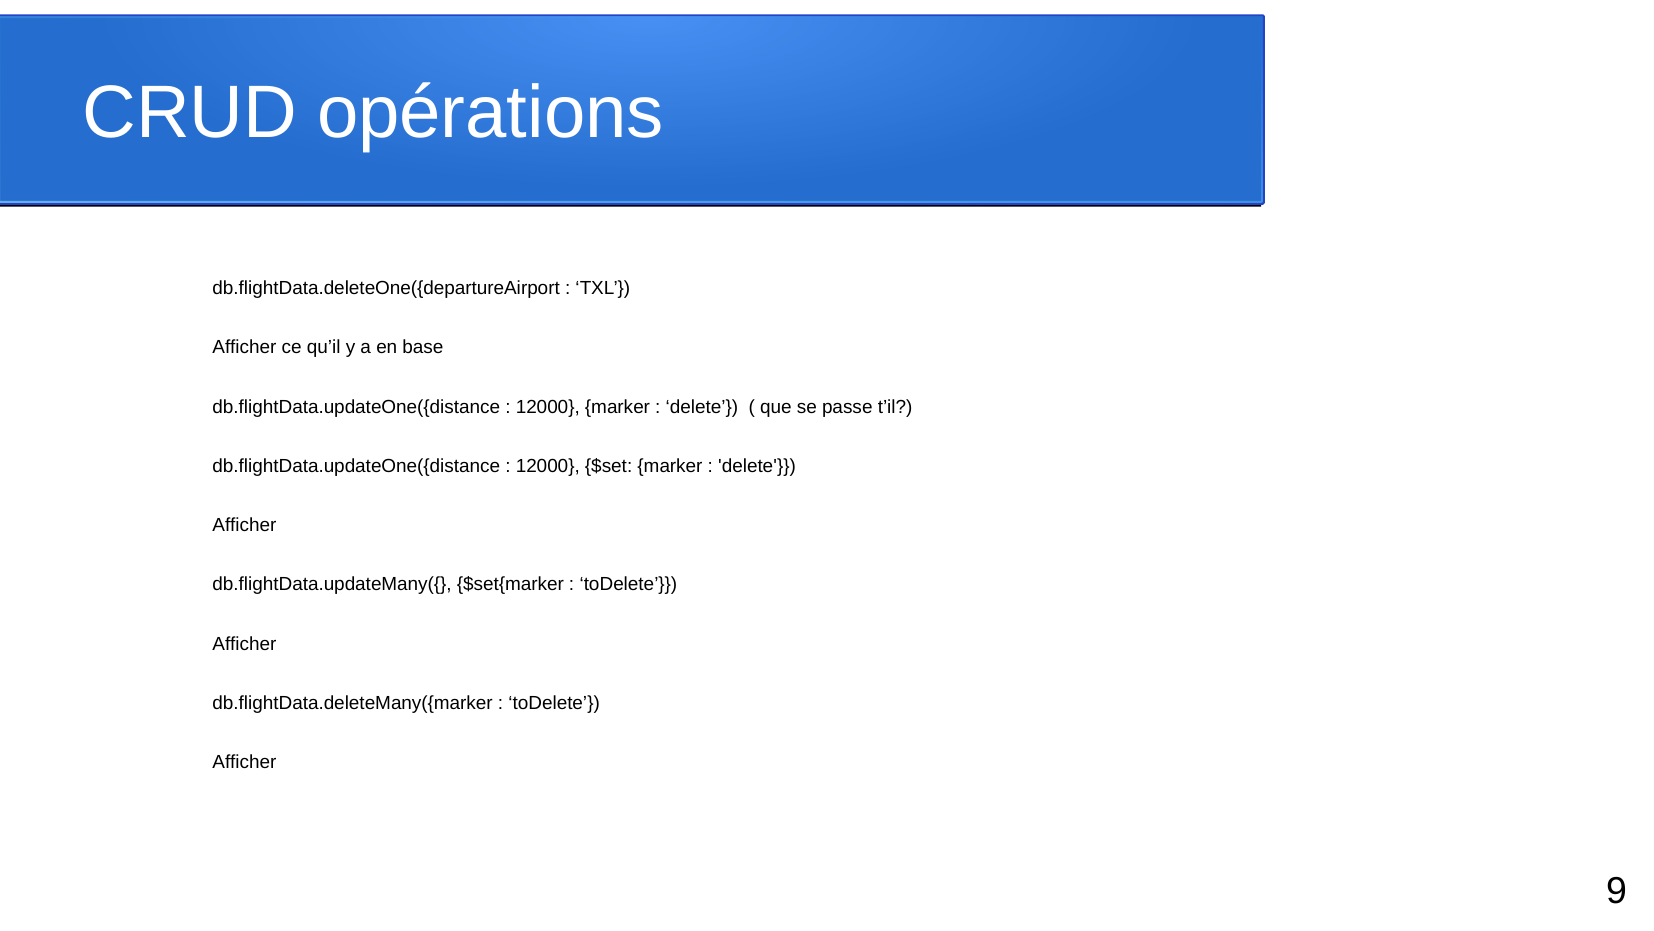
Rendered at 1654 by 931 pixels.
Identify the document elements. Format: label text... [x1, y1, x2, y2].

text_box 9 [1591, 862, 1642, 920]
title CRUD opérations [82, 35, 1235, 189]
list db.flightData.deleteOne({departureAirport : ‘TXL’}) Afficher ce qu’il y a en base db.flightData.updateOne({distance : 12000}, {marker : ‘delete’}) ( que se passe t’il?) db.flightData.updateOne({distance : 12000}, {$set: {marker : 'delete'}}) Afficher db.flightData.updateMany({}, {$set{marker : ‘toDelete’}}) Afficher db.flightData.deleteMany({marker : ‘toDelete’}) Afficher [212, 248, 1654, 788]
